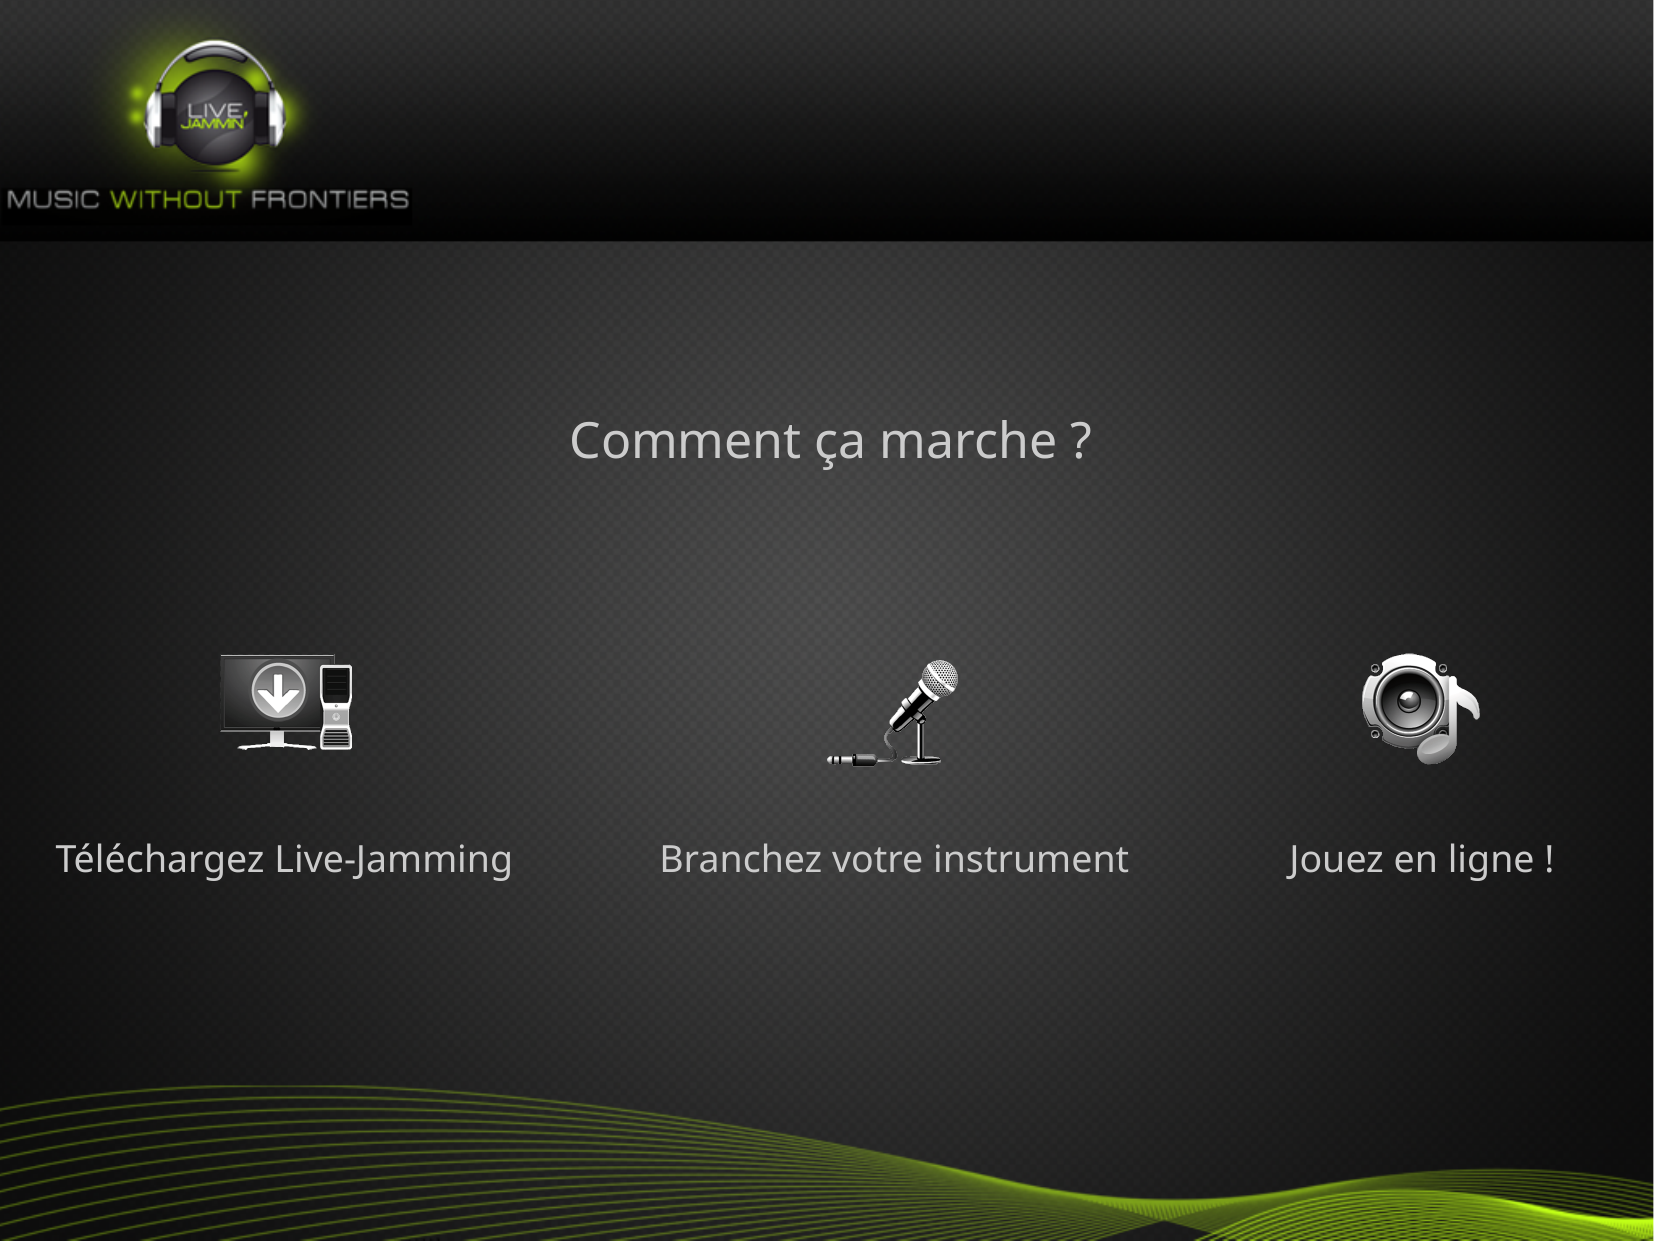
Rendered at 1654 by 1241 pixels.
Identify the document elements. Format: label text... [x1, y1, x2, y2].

text_box Téléchargez Live-Jamming [40, 825, 530, 897]
text_box Comment ça marche ? [554, 397, 1151, 488]
text_box Branchez votre instrument [644, 825, 1166, 897]
text_box Jouez en ligne ! [1274, 825, 1557, 897]
picture [0, 0, 1654, 1241]
